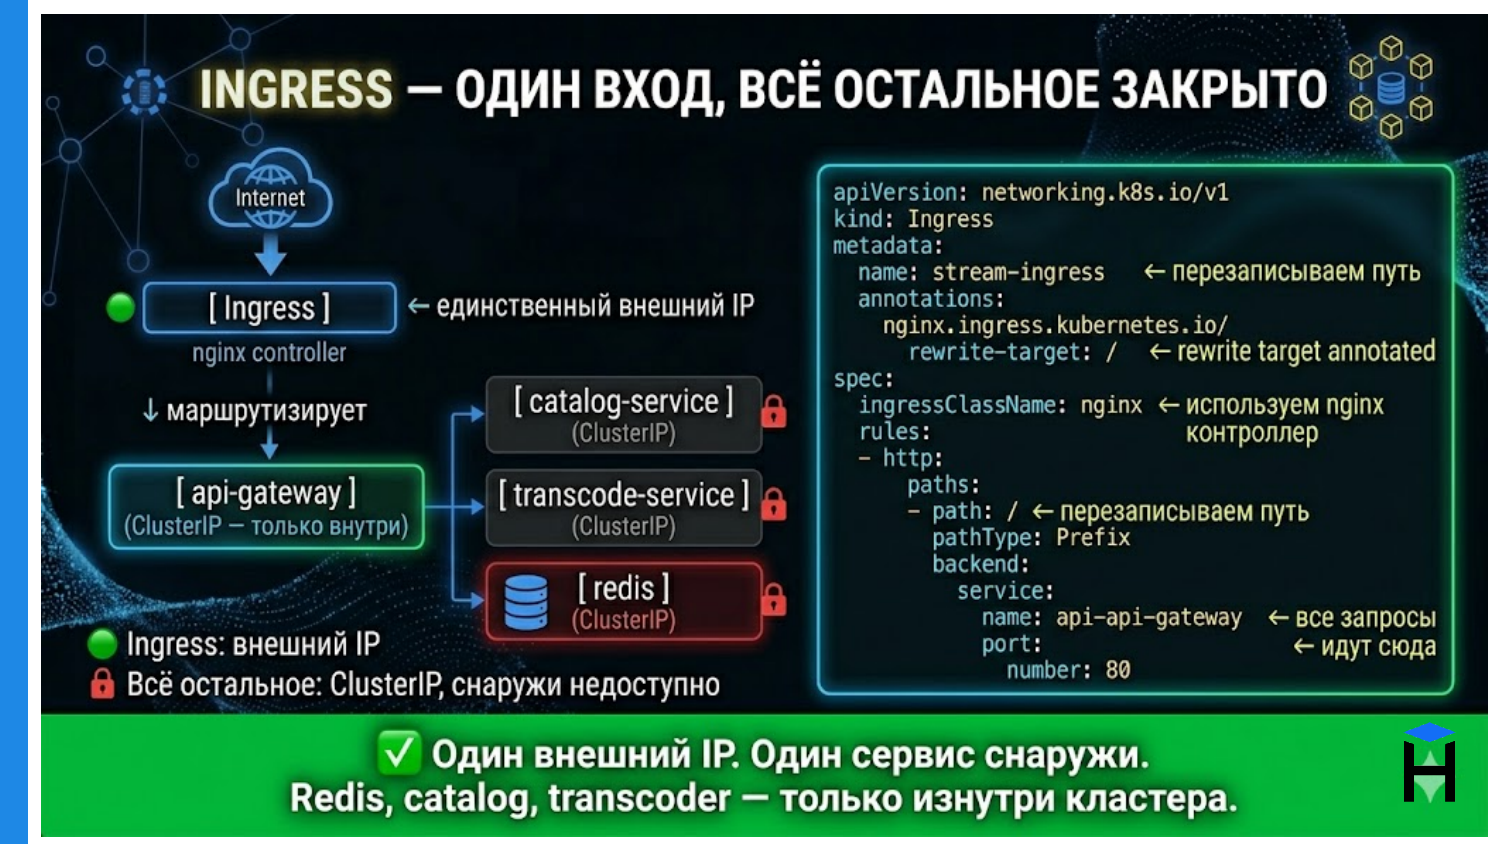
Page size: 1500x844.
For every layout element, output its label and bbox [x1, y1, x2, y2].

picture [41, 14, 1488, 837]
text_box [0, 0, 27, 844]
